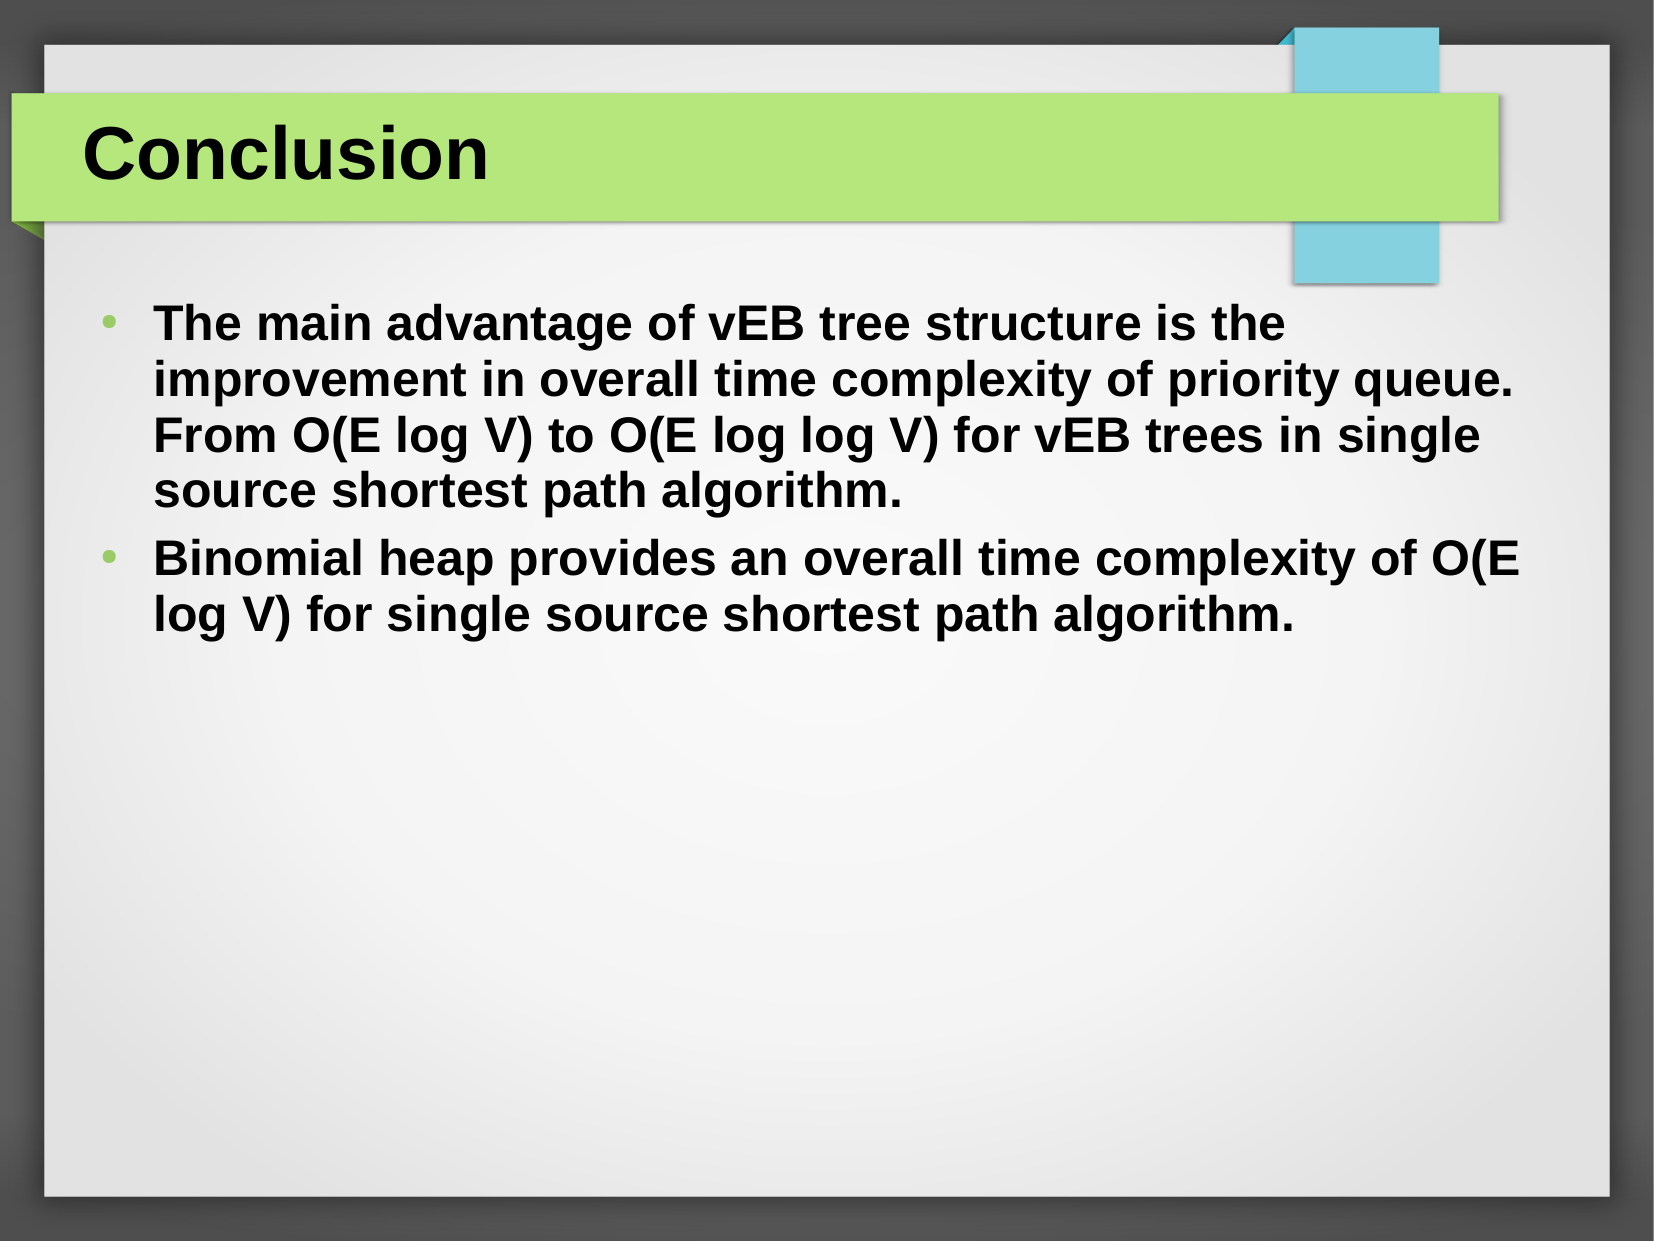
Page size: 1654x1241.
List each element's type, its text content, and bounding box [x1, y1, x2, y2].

title Conclusion [82, 94, 1264, 213]
picture [0, 0, 1654, 1241]
list The main advantage of vEB tree structure is the improvement in overall time complexity of priority queue. From O(E log V) to O(E log log V) for vEB trees in single source shortest path algorithm. Binomial heap provides an overall time complexity of O(E log V) for single source shortest path algorithm. [82, 295, 1571, 1015]
